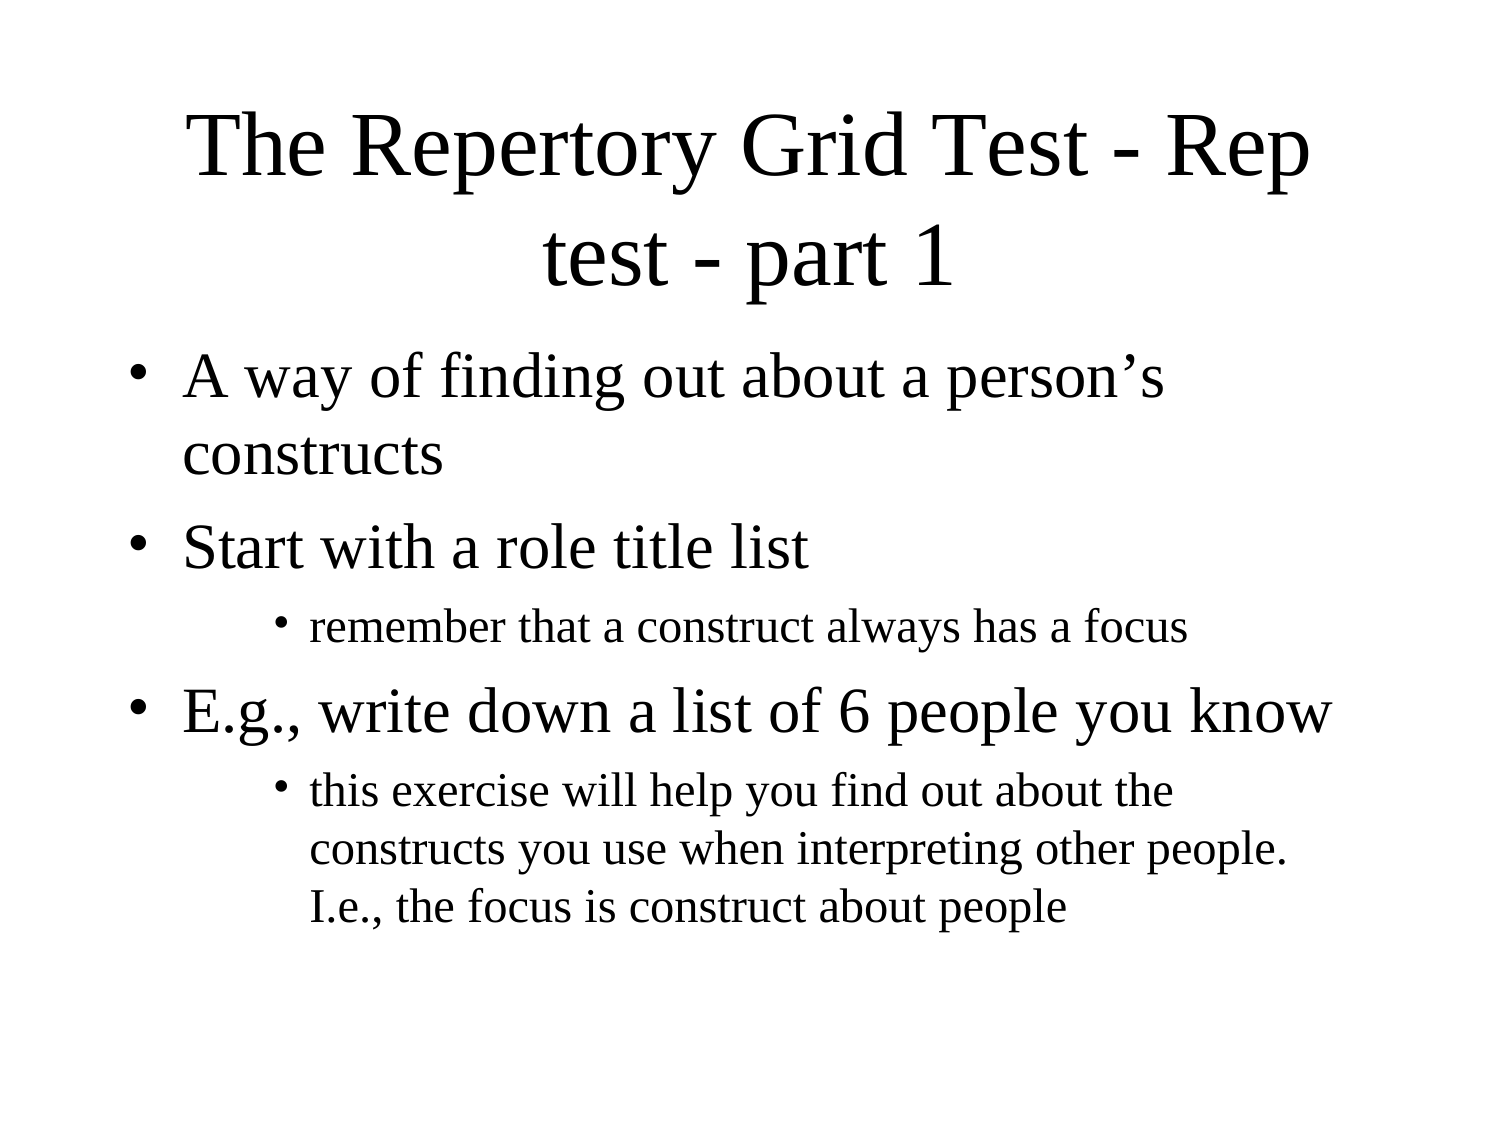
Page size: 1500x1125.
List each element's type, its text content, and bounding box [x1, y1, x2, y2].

title The Repertory Grid Test - Rep test - part 1 [112, 99, 1388, 288]
list A way of finding out about a person’s constructs Start with a role title list remember that a construct always has a focus E.g., write down a list of 6 people you know this exercise will help you find out about the constructs you use when interpreting other people. I.e., the focus is construct about people [112, 324, 1388, 1000]
